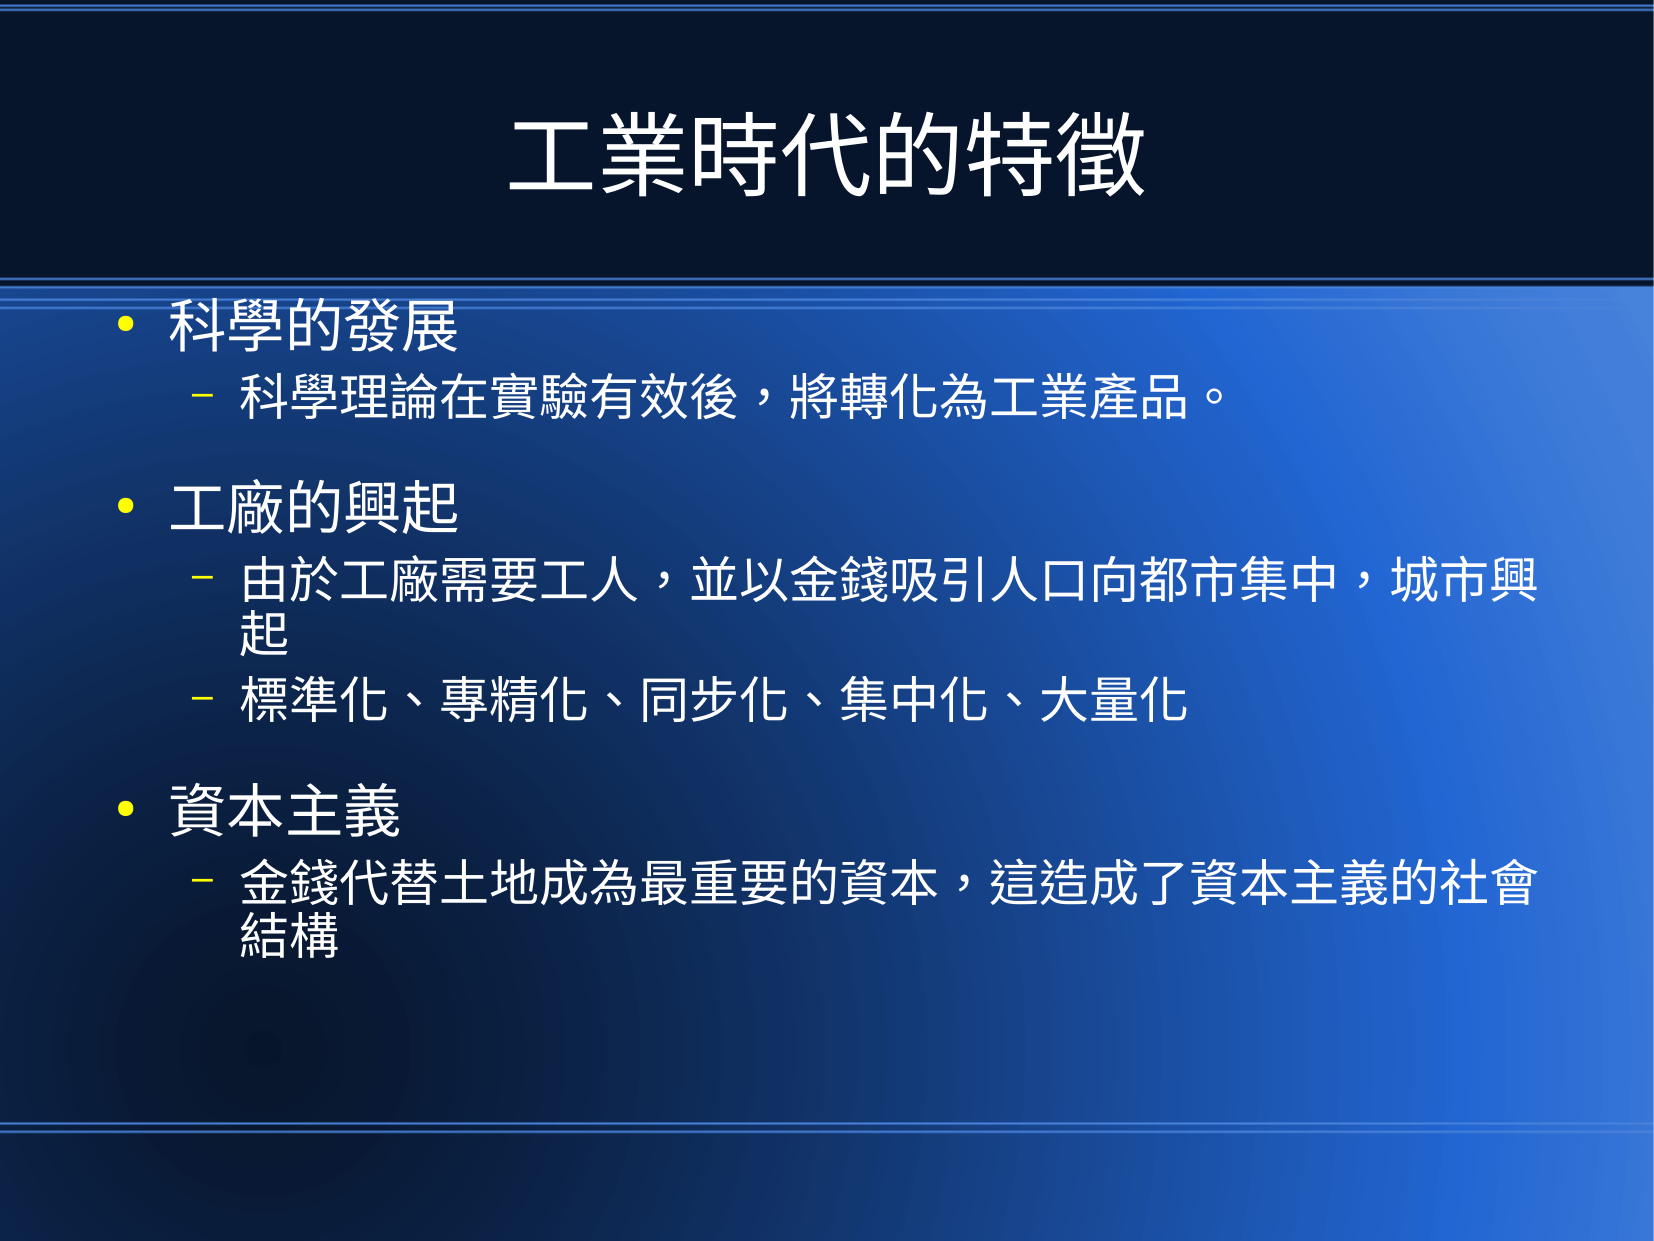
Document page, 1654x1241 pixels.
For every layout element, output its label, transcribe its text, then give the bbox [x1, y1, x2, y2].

title 工業時代的特徵 [82, 49, 1571, 257]
list 科學的發展 科學理論在實驗有效後，將轉化為工業產品。 工廠的興起 由於工廠需要工人，並以金錢吸引人口向都市集中，城市興起 標準化、專精化、同步化、集中化、大量化 資本主義 金錢代替土地成為最重要的資本，這造成了資本主義的社會結構 [82, 289, 1571, 1108]
picture [0, 0, 1654, 1241]
